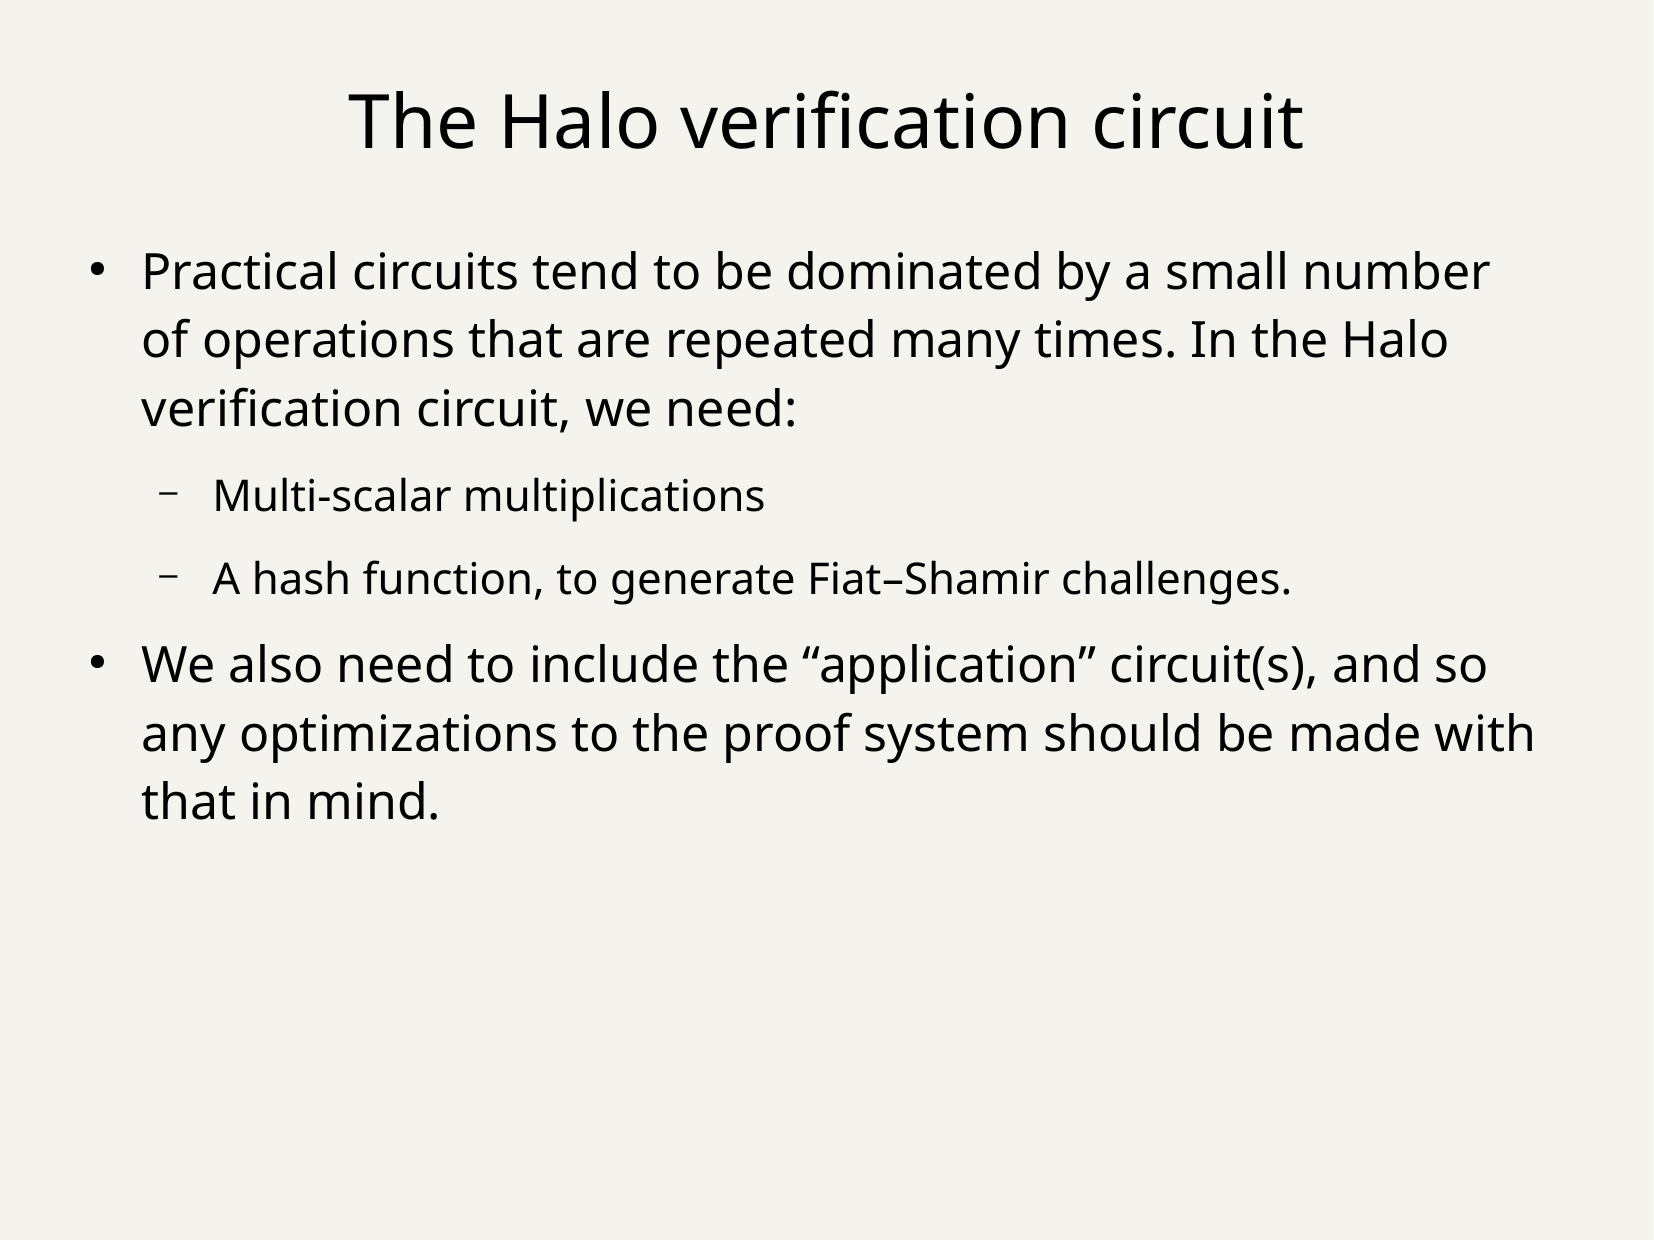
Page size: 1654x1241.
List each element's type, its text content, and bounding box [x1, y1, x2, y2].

list Practical circuits tend to be dominated by a small number of operations that are repeated many times. In the Halo verification circuit, we need: Multi-scalar multiplications A hash function, to generate Fiat–Shamir challenges. We also need to include the “application” circuit(s), and so any optimizations to the proof system should be made with that in mind. [70, 236, 1548, 1170]
title The Halo verification circuit [82, 49, 1571, 189]
